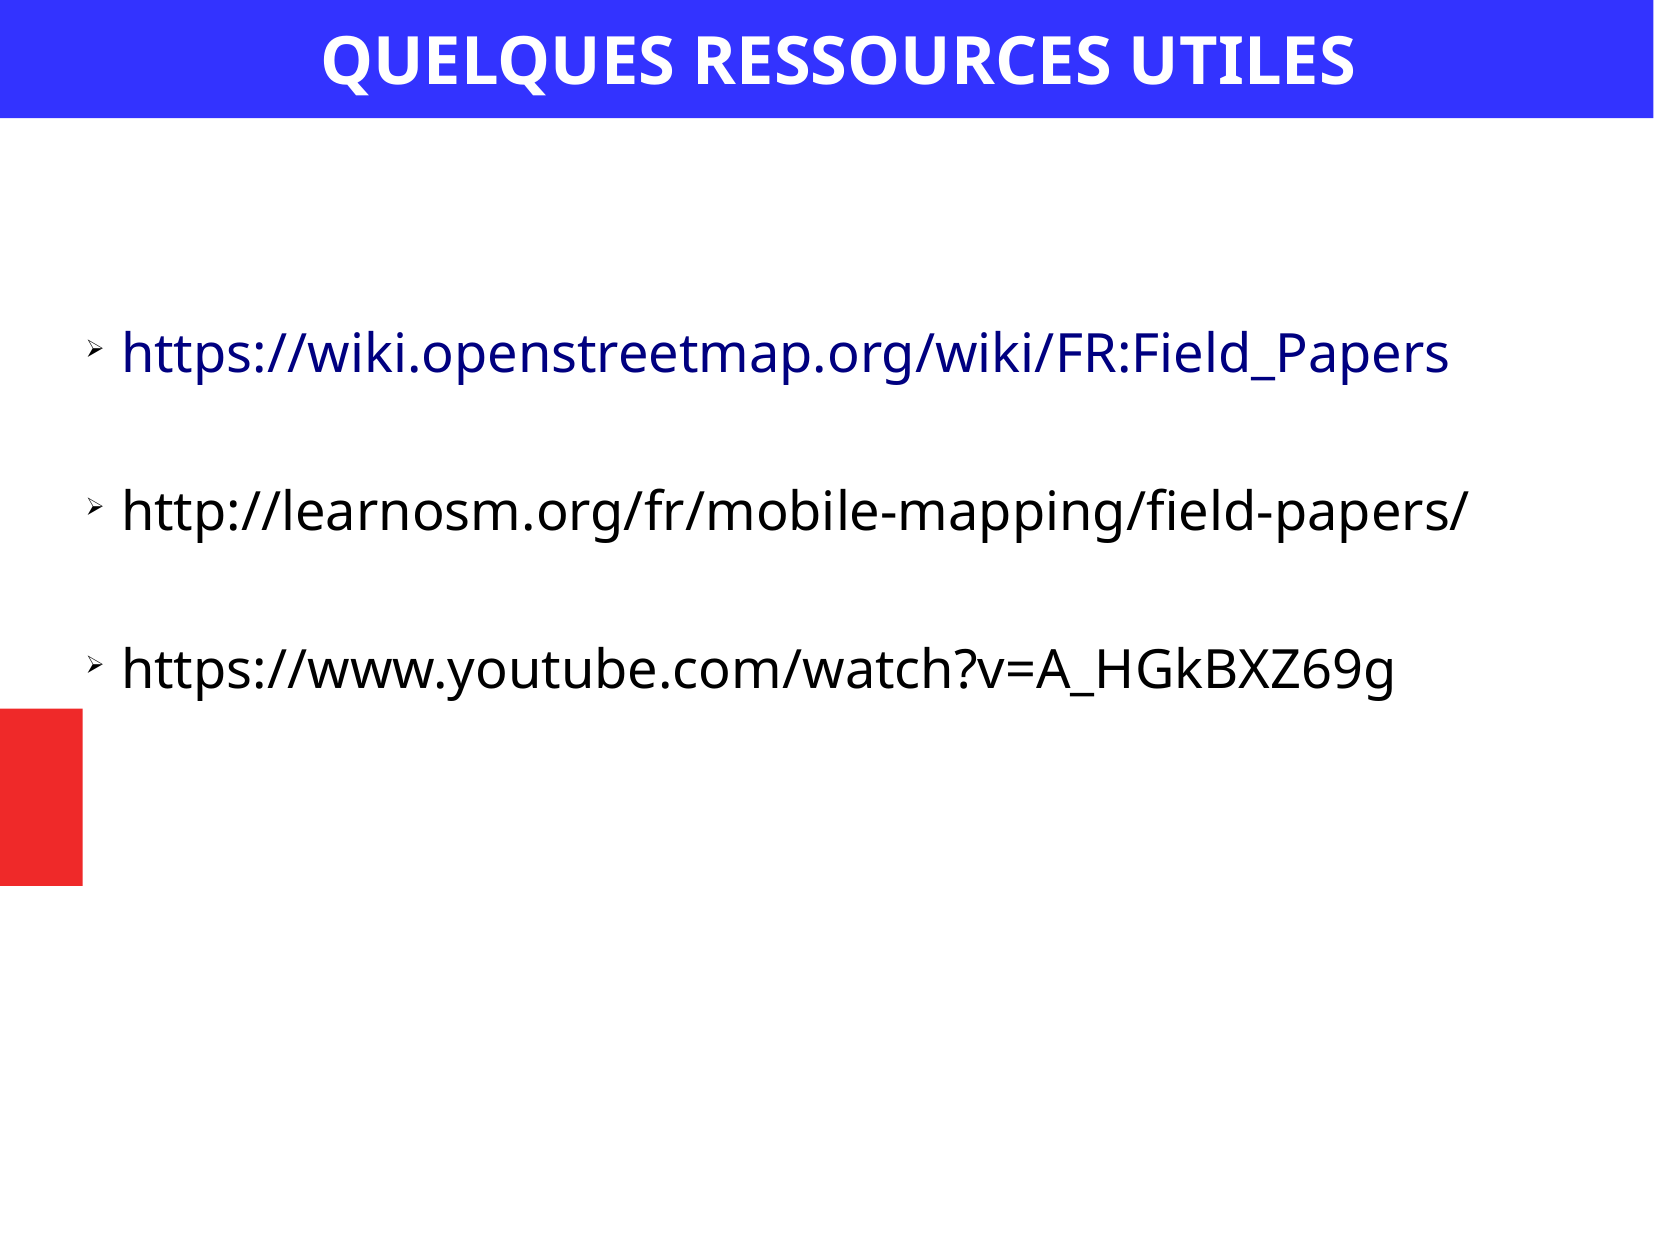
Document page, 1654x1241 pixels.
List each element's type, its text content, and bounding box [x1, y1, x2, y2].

text_box https://wiki.openstreetmap.org/wiki/FR:Field_Papers http://learnosm.org/fr/mobile-mapping/field-papers/ https://www.youtube.com/watch?v=A_HGkBXZ69g [70, 307, 1536, 1224]
title QUELQUES RESSOURCES UTILES [0, 0, 1654, 119]
